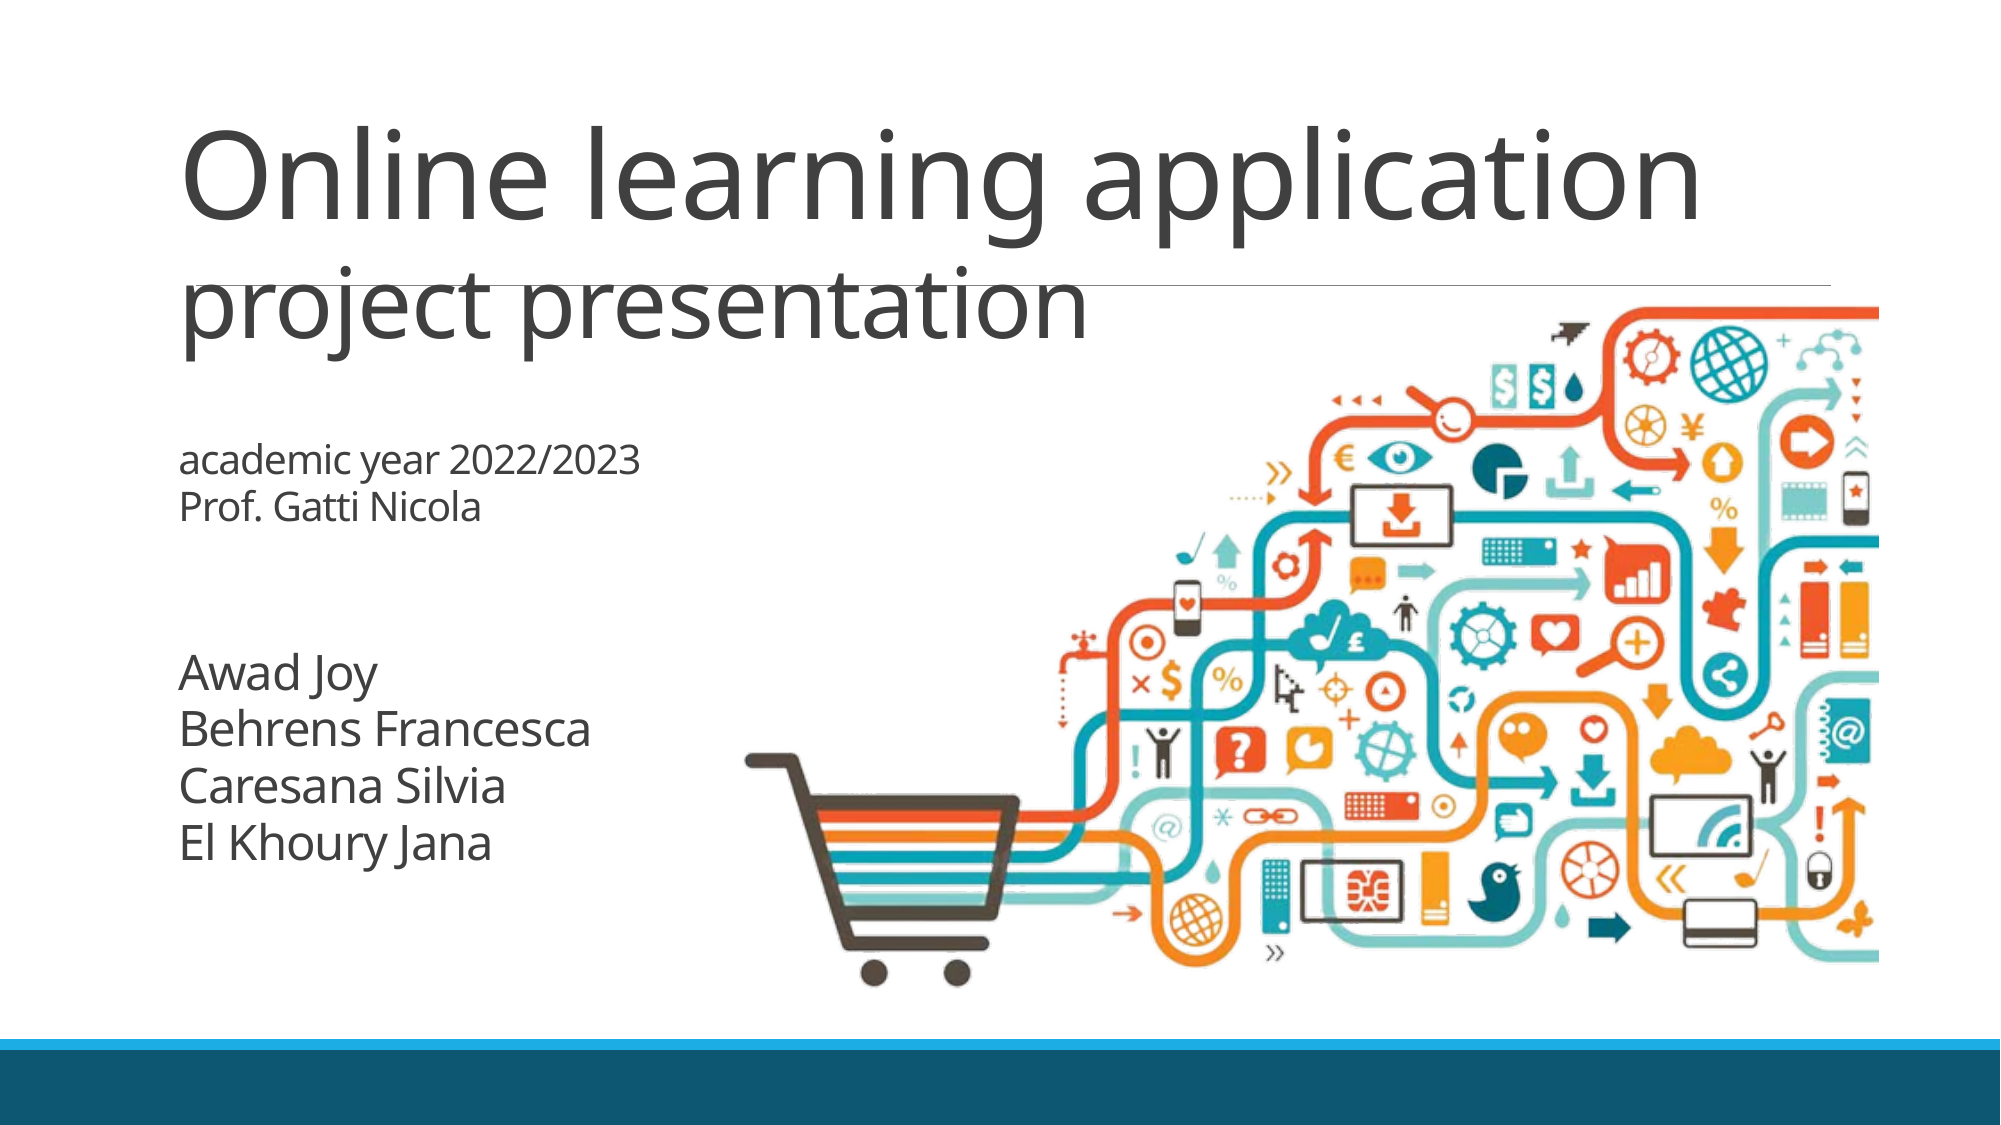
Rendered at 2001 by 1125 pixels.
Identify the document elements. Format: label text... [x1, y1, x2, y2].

title Online learning application project presentation academic year 2022/2023 Prof. Gatti Nicola Awad Joy Behrens Francesca Caresana Silvia El Khoury Jana [163, 91, 1814, 880]
picture [730, 301, 1879, 990]
